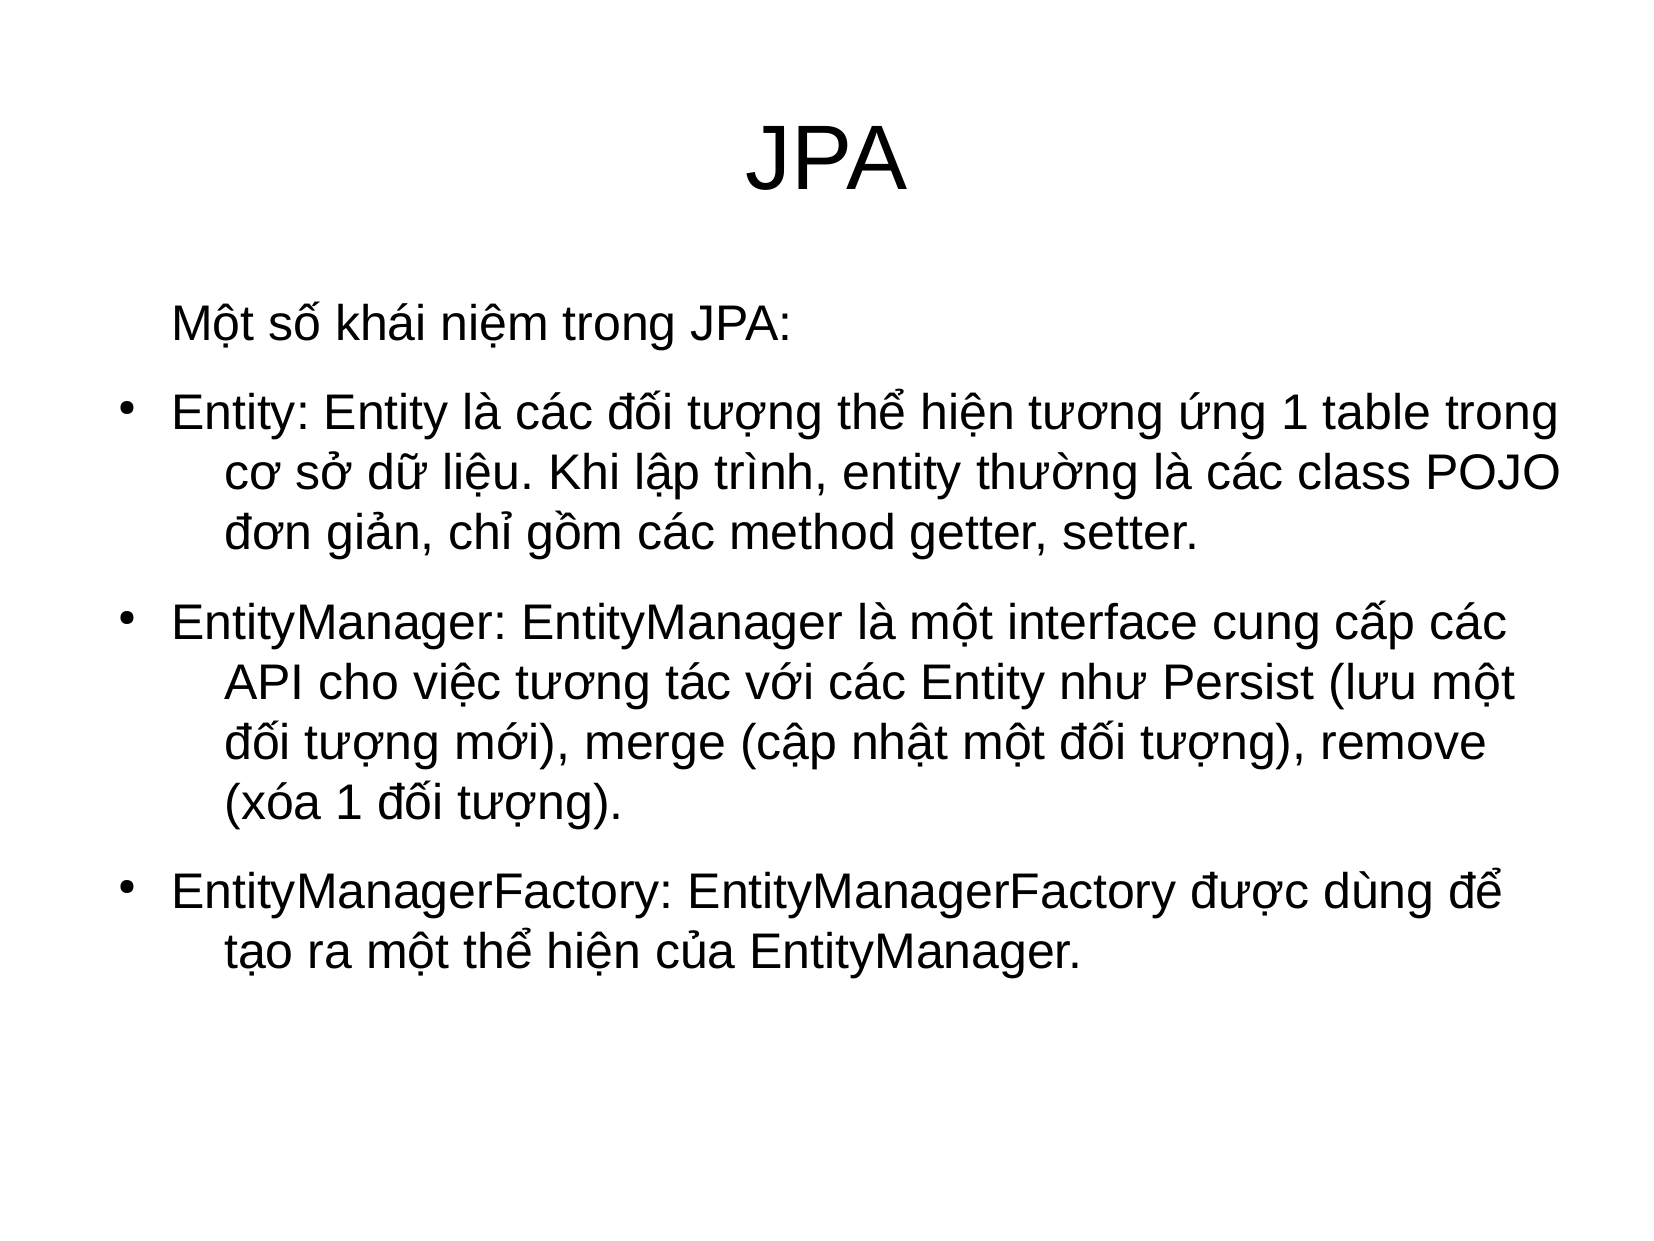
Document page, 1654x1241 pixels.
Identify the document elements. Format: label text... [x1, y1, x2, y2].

list Một số khái niệm trong JPA: Entity: Entity là các đối tượng thể hiện tương ứng 1 table trong cơ sở dữ liệu. Khi lập trình, entity thường là các class POJO đơn giản, chỉ gồm các method getter, setter. EntityManager: EntityManager là một interface cung cấp các API cho việc tương tác với các Entity như Persist (lưu một đối tượng mới), merge (cập nhật một đối tượng), remove (xóa 1 đối tượng). EntityManagerFactory: EntityManagerFactory được dùng để tạo ra một thể hiện của EntityManager. [82, 290, 1571, 1109]
title JPA [82, 49, 1571, 257]
